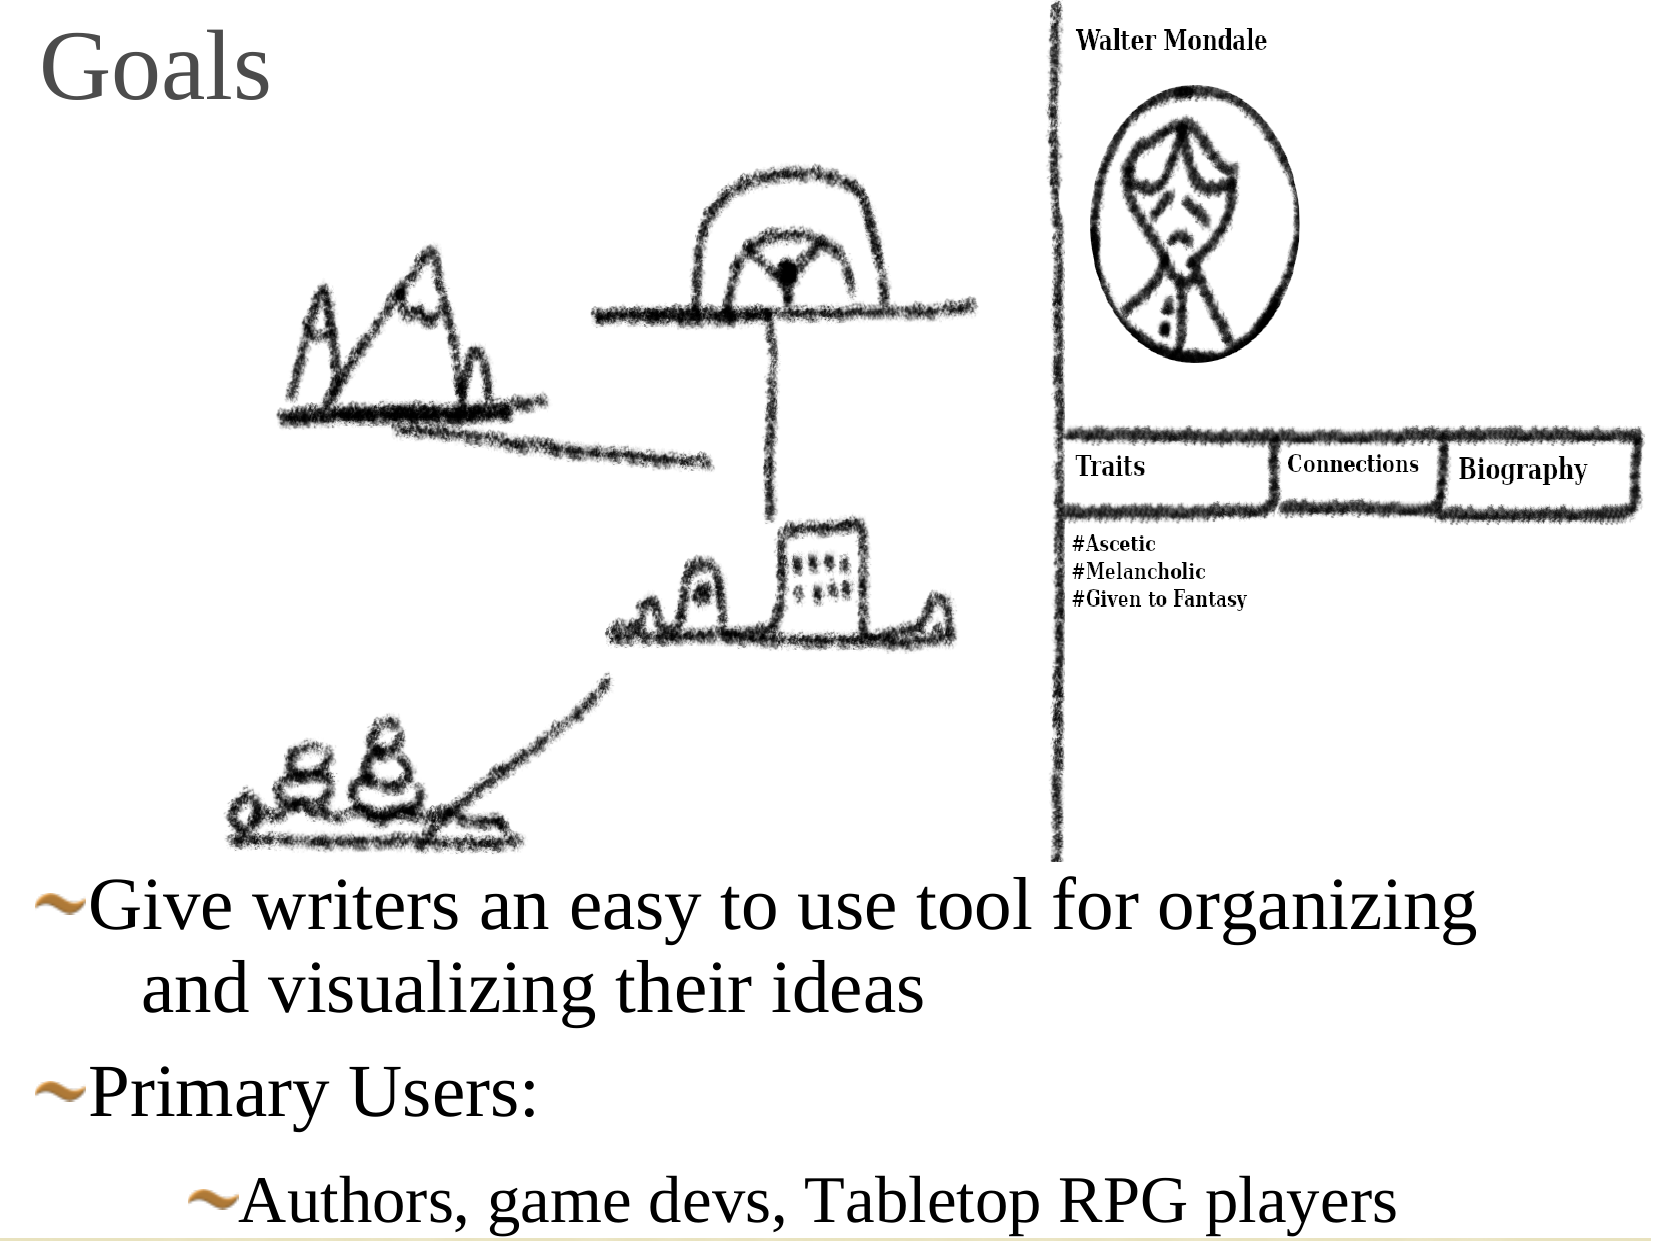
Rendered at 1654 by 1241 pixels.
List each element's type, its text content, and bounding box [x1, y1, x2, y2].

picture [0, 0, 1654, 1241]
title Goals [0, 0, 901, 170]
list Give writers an easy to use tool for organizing and visualizing their ideas [0, 862, 1489, 1050]
list Primary Users: Authors, game devs, Tabletop RPG players [0, 1050, 1489, 1241]
